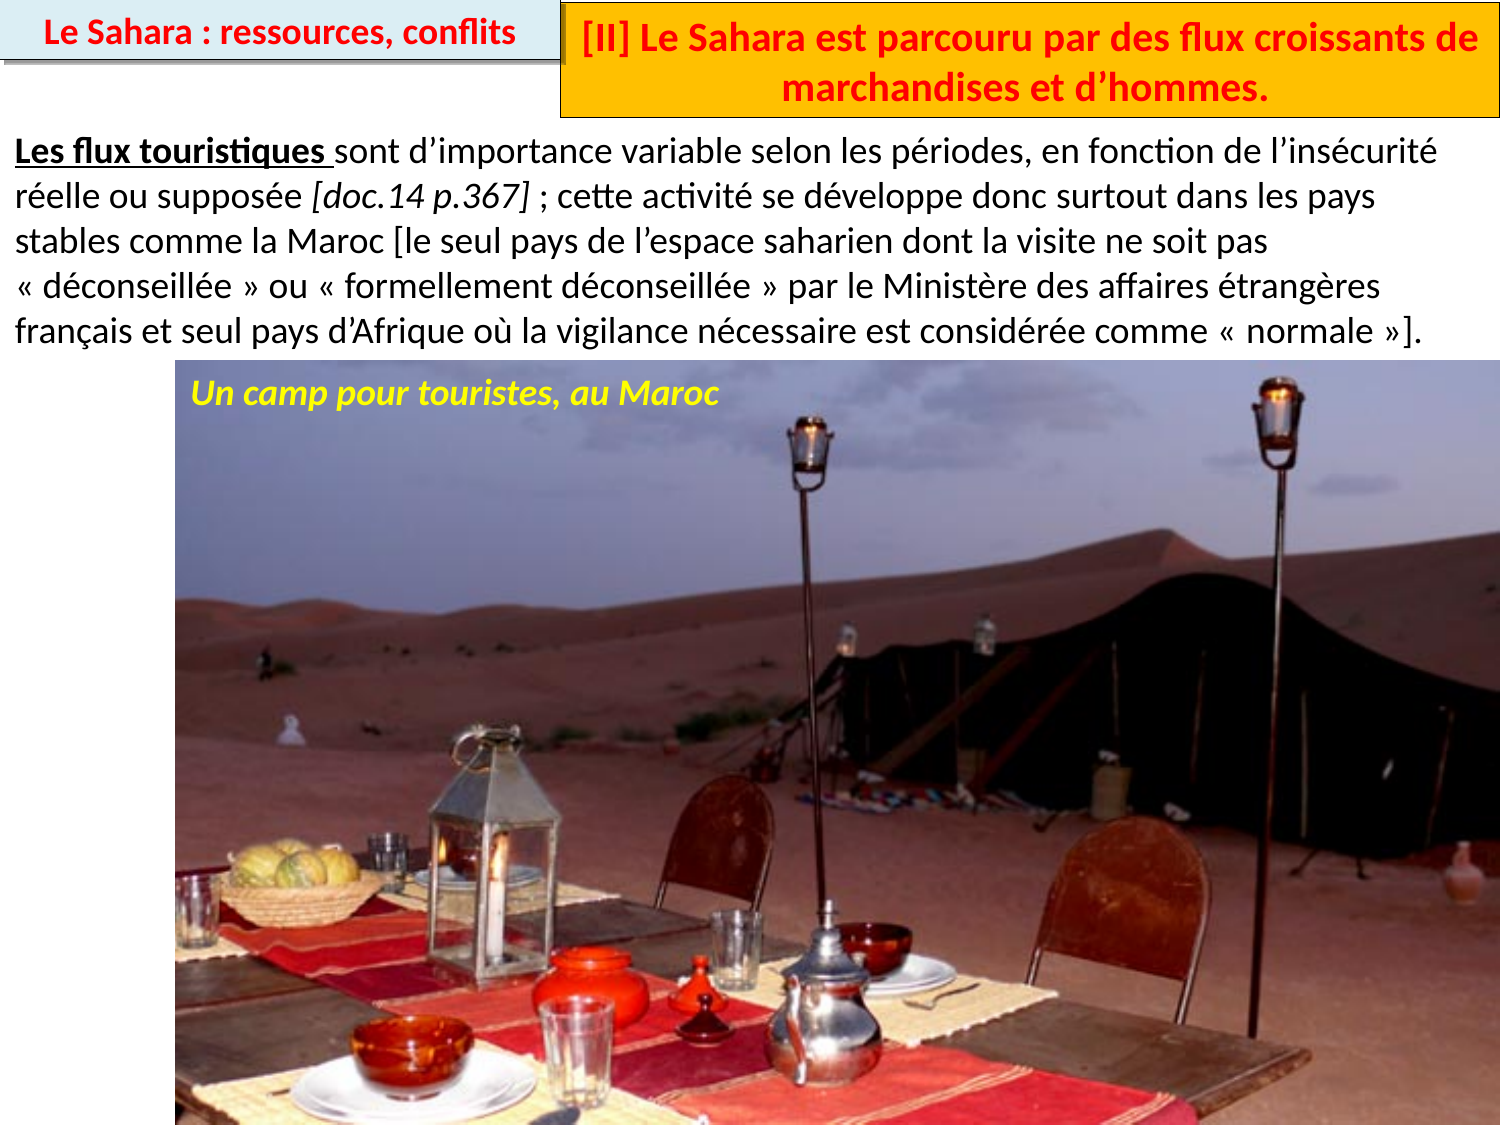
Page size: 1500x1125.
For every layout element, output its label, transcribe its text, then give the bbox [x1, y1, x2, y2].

text_box Les flux touristiques sont d’importance variable selon les périodes, en fonction de l’insécurité réelle ou supposée [doc.14 p.367] ; cette activité se développe donc surtout dans les pays stables comme la Maroc [le seul pays de l’espace saharien dont la visite ne soit pas « déconseillée » ou « formellement déconseillée » par le Ministère des affaires étrangères français et seul pays d’Afrique où la vigilance nécessaire est considérée comme « normale »]. [0, 118, 1500, 359]
picture [175, 360, 1500, 1125]
text_box Le Sahara : ressources, conflits [0, 0, 561, 60]
text_box Un camp pour touristes, au Maroc [175, 360, 739, 421]
text_box [II] Le Sahara est parcouru par des flux croissants de marchandises et d’hommes. [560, 2, 1500, 118]
